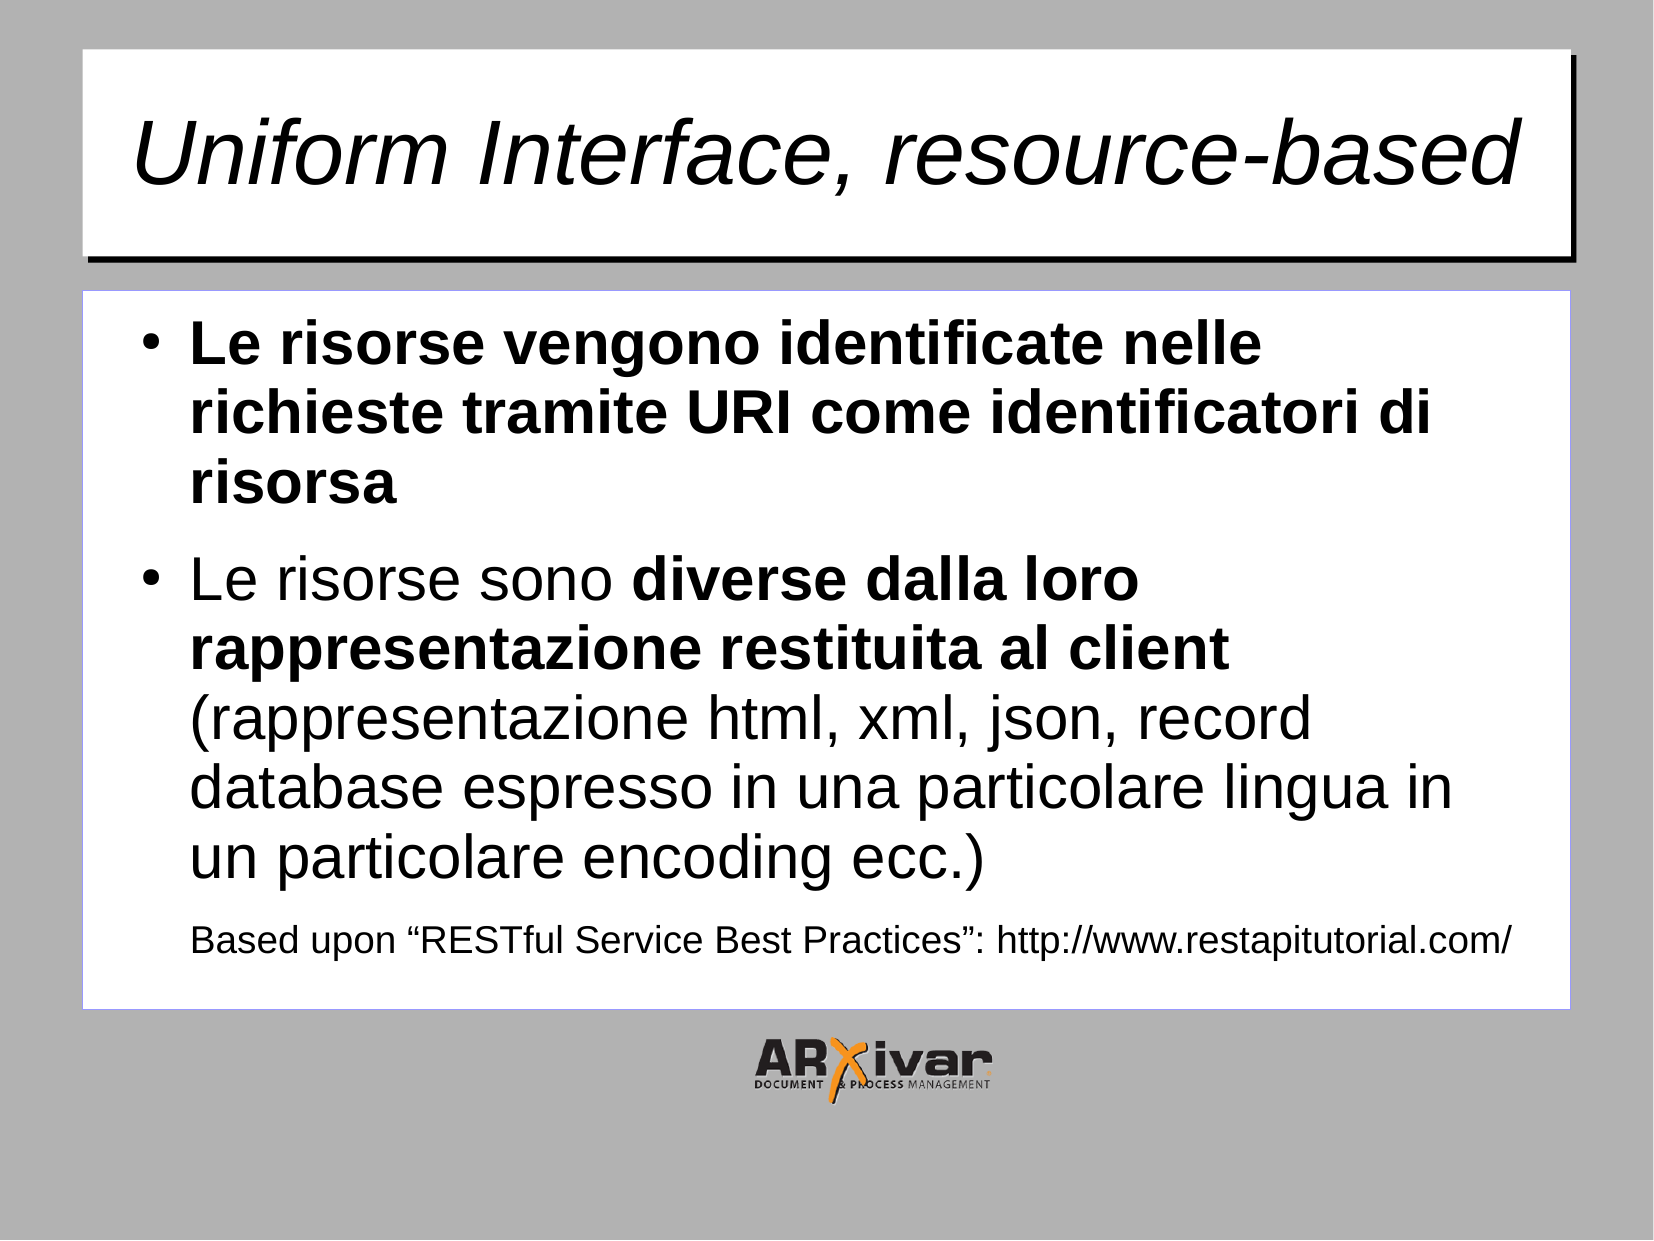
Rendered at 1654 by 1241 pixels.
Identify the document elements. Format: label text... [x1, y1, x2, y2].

picture [755, 1031, 993, 1111]
title Uniform Interface, resource-based [82, 49, 1571, 257]
list Le risorse vengono identificate nelle richieste tramite URI come identificatori di risorsa Le risorse sono diverse dalla loro rappresentazione restituita al client (rappresentazione html, xml, json, record database espresso in una particolare lingua in un particolare encoding ecc.) Based upon “RESTful Service Best Practices”: http://www.restapitutorial.com/ [82, 290, 1571, 1010]
